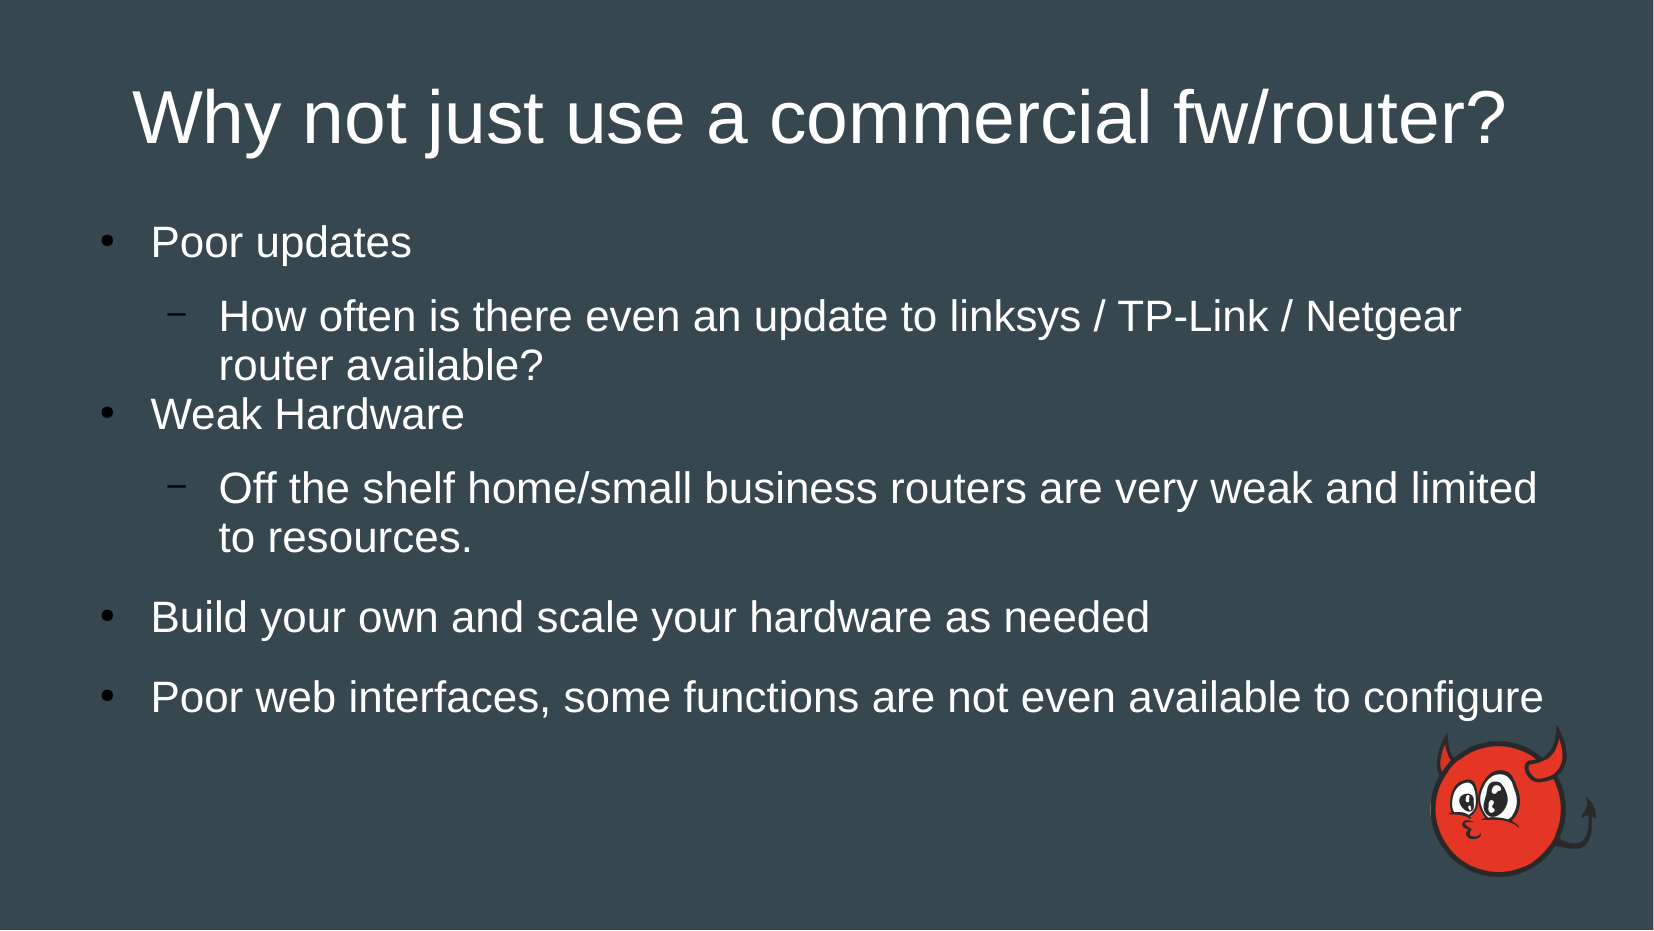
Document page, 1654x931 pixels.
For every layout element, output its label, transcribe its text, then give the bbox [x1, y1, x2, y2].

list Poor updates How often is there even an update to linksys / TP-Link / Netgear router available? Weak Hardware Off the shelf home/small business routers are very weak and limited to resources. Build your own and scale your hardware as needed Poor web interfaces, some functions are not even available to configure [82, 217, 1571, 757]
picture [1427, 717, 1598, 888]
title Why not just use a commercial fw/router? [110, 39, 1531, 196]
